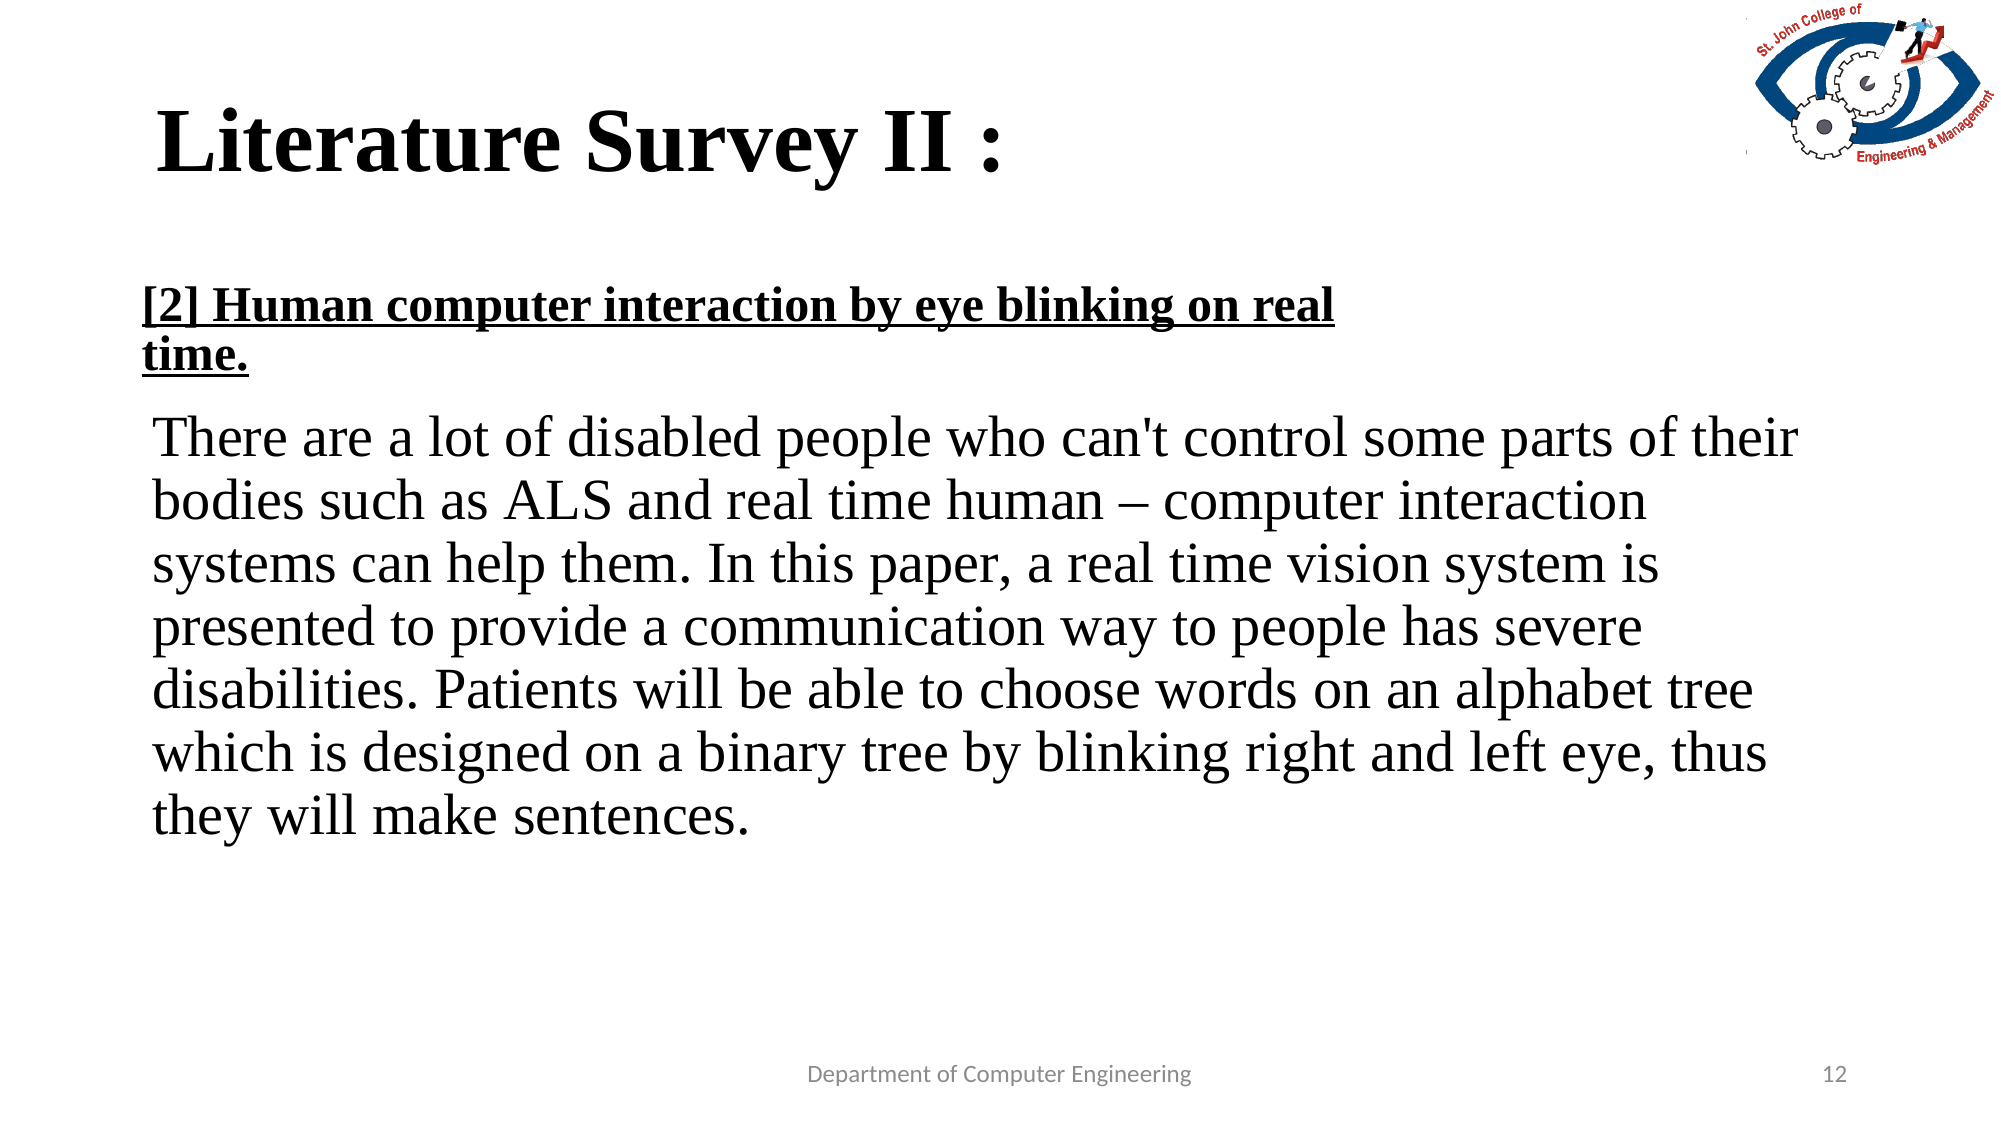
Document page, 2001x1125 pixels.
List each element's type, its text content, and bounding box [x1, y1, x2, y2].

text_box [2] Human computer interaction by eye blinking on real time. [141, 281, 1347, 381]
list There are a lot of disabled people who can't control some parts of their bodies such as ALS and real time human – computer interaction systems can help them. In this paper, a real time vision system is presented to provide a communication way to people has severe disabilities. Patients will be able to choose words on an alphabet tree which is designed on a binary tree by blinking right and left eye, thus they will make sentences. [137, 299, 1863, 1014]
slide_number <number> [1412, 1042, 1863, 1103]
picture [1746, 0, 2000, 168]
footer Department of Computer Engineering [662, 1042, 1338, 1103]
text_box Literature Survey II : [141, 82, 1371, 200]
